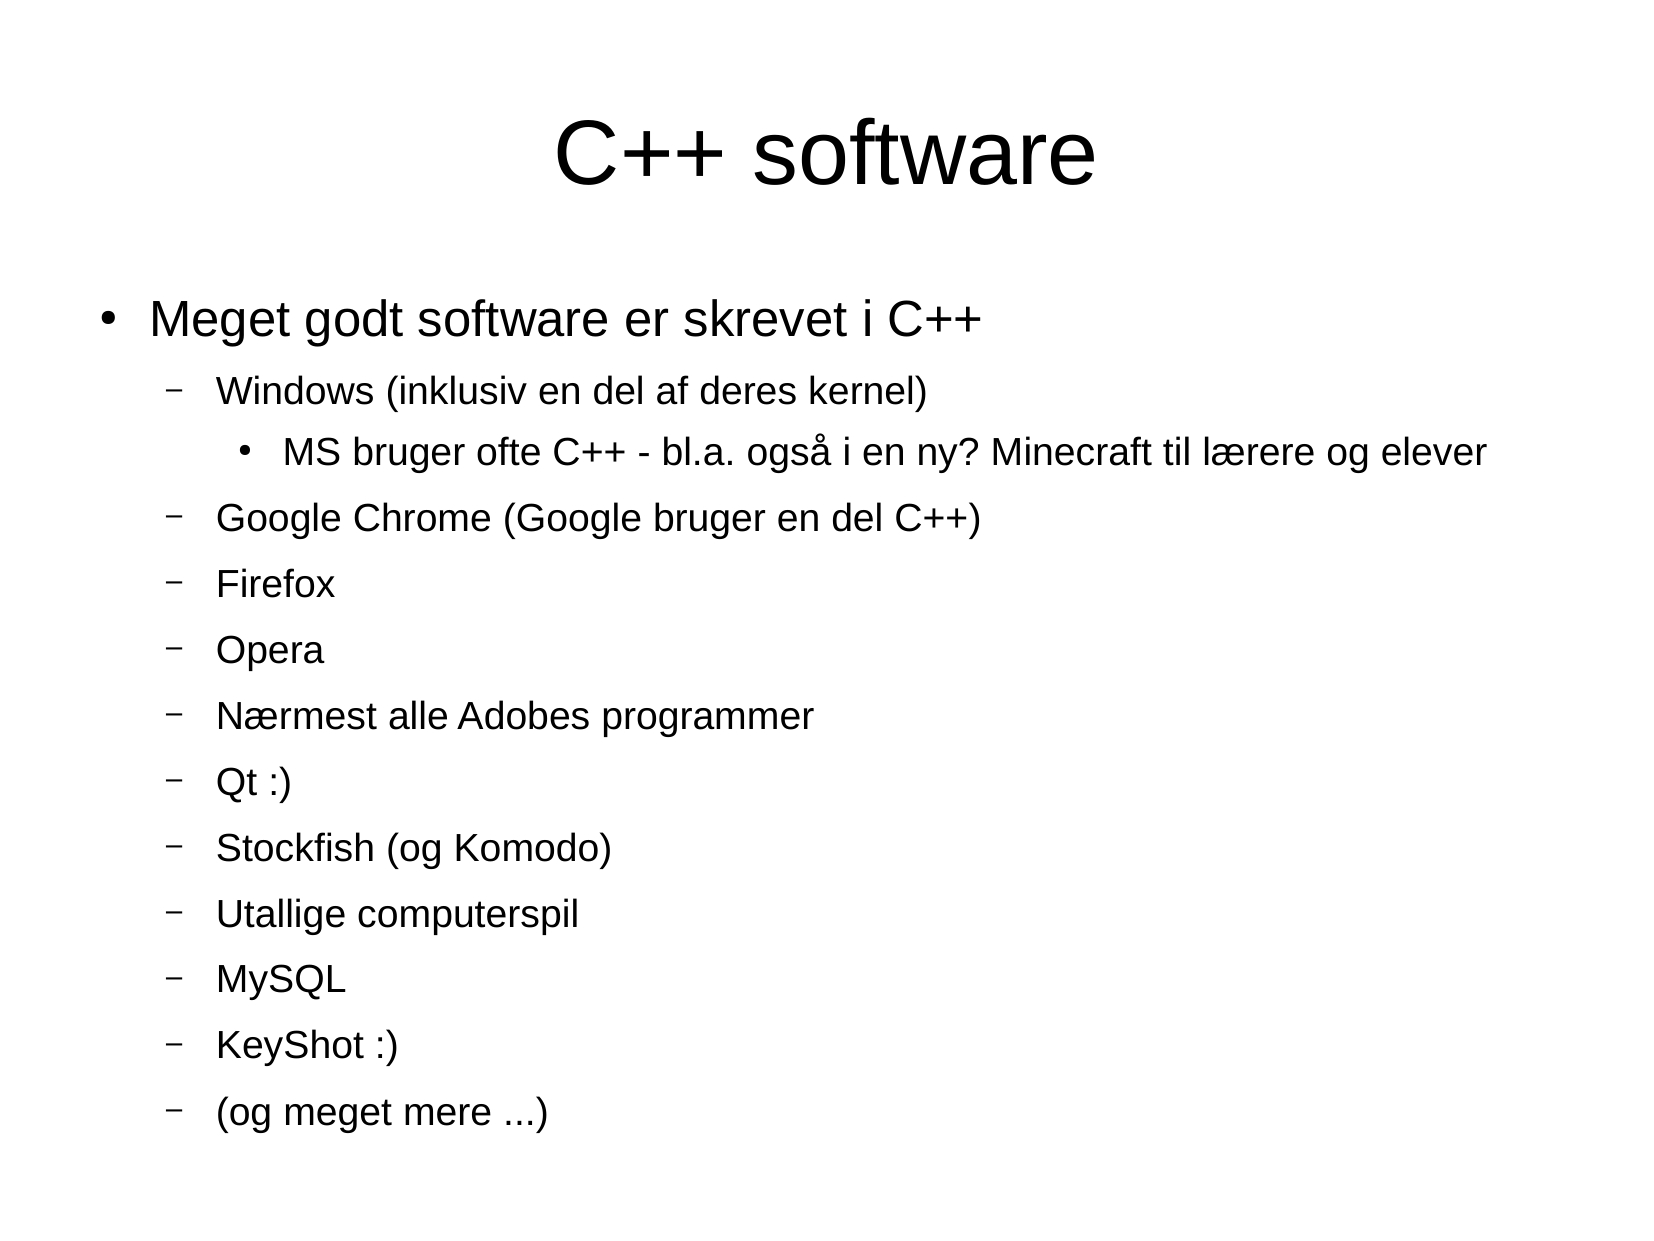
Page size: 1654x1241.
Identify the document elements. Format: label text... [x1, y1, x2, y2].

title C++ software [82, 49, 1571, 257]
list Meget godt software er skrevet i C++ Windows (inklusiv en del af deres kernel) MS bruger ofte C++ - bl.a. også i en ny? Minecraft til lærere og elever Google Chrome (Google bruger en del C++) Firefox Opera Nærmest alle Adobes programmer Qt :) Stockfish (og Komodo) Utallige computerspil MySQL KeyShot :) (og meget mere ...) [82, 290, 1571, 1141]
